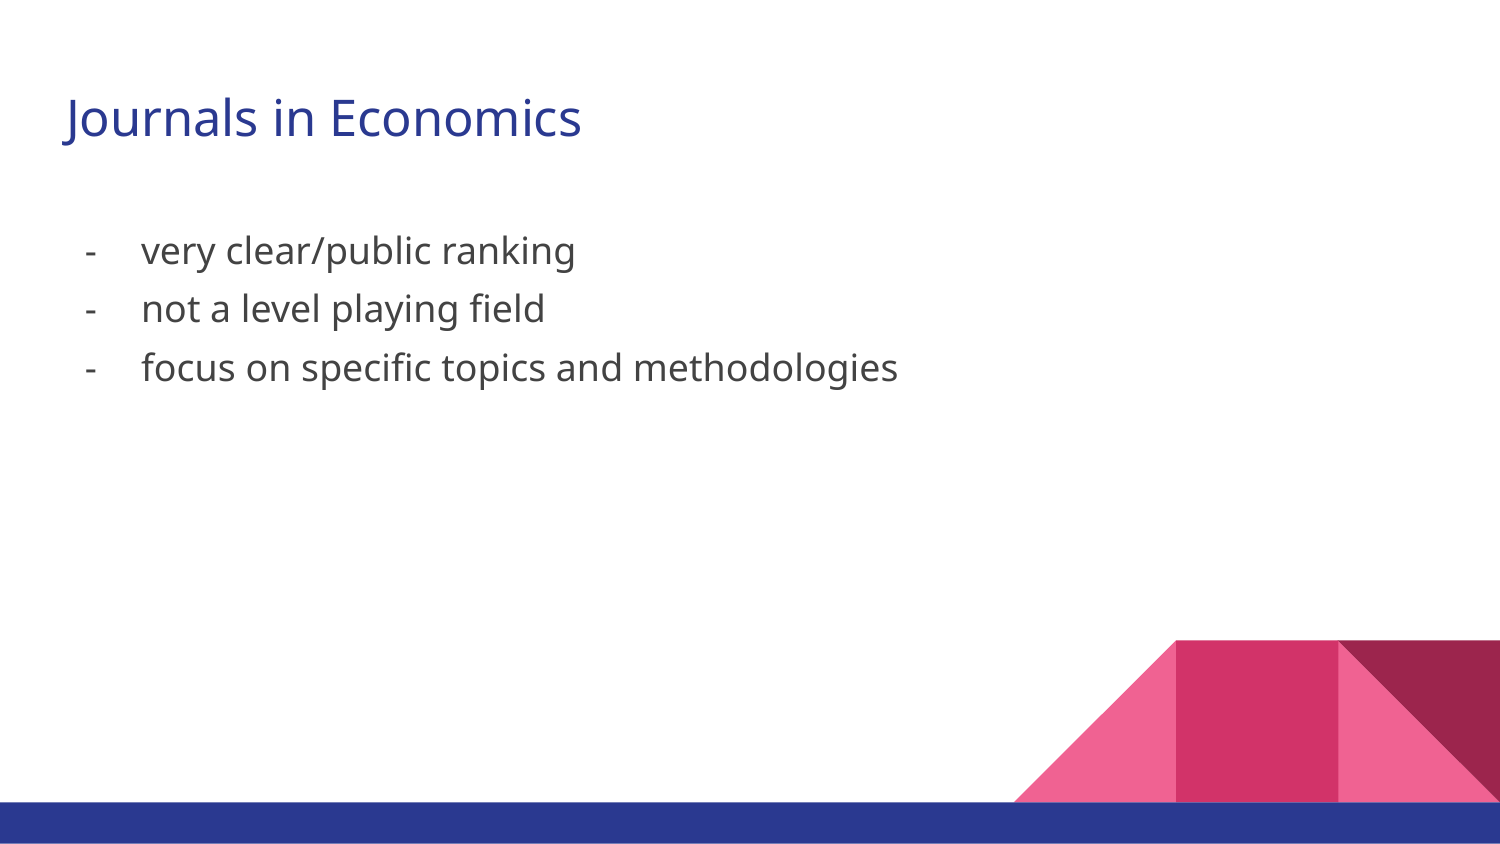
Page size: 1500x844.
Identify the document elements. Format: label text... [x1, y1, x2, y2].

list very clear/public ranking not a level playing field focus on specific topics and methodologies [51, 201, 1449, 750]
title Journals in Economics [51, 67, 1449, 167]
